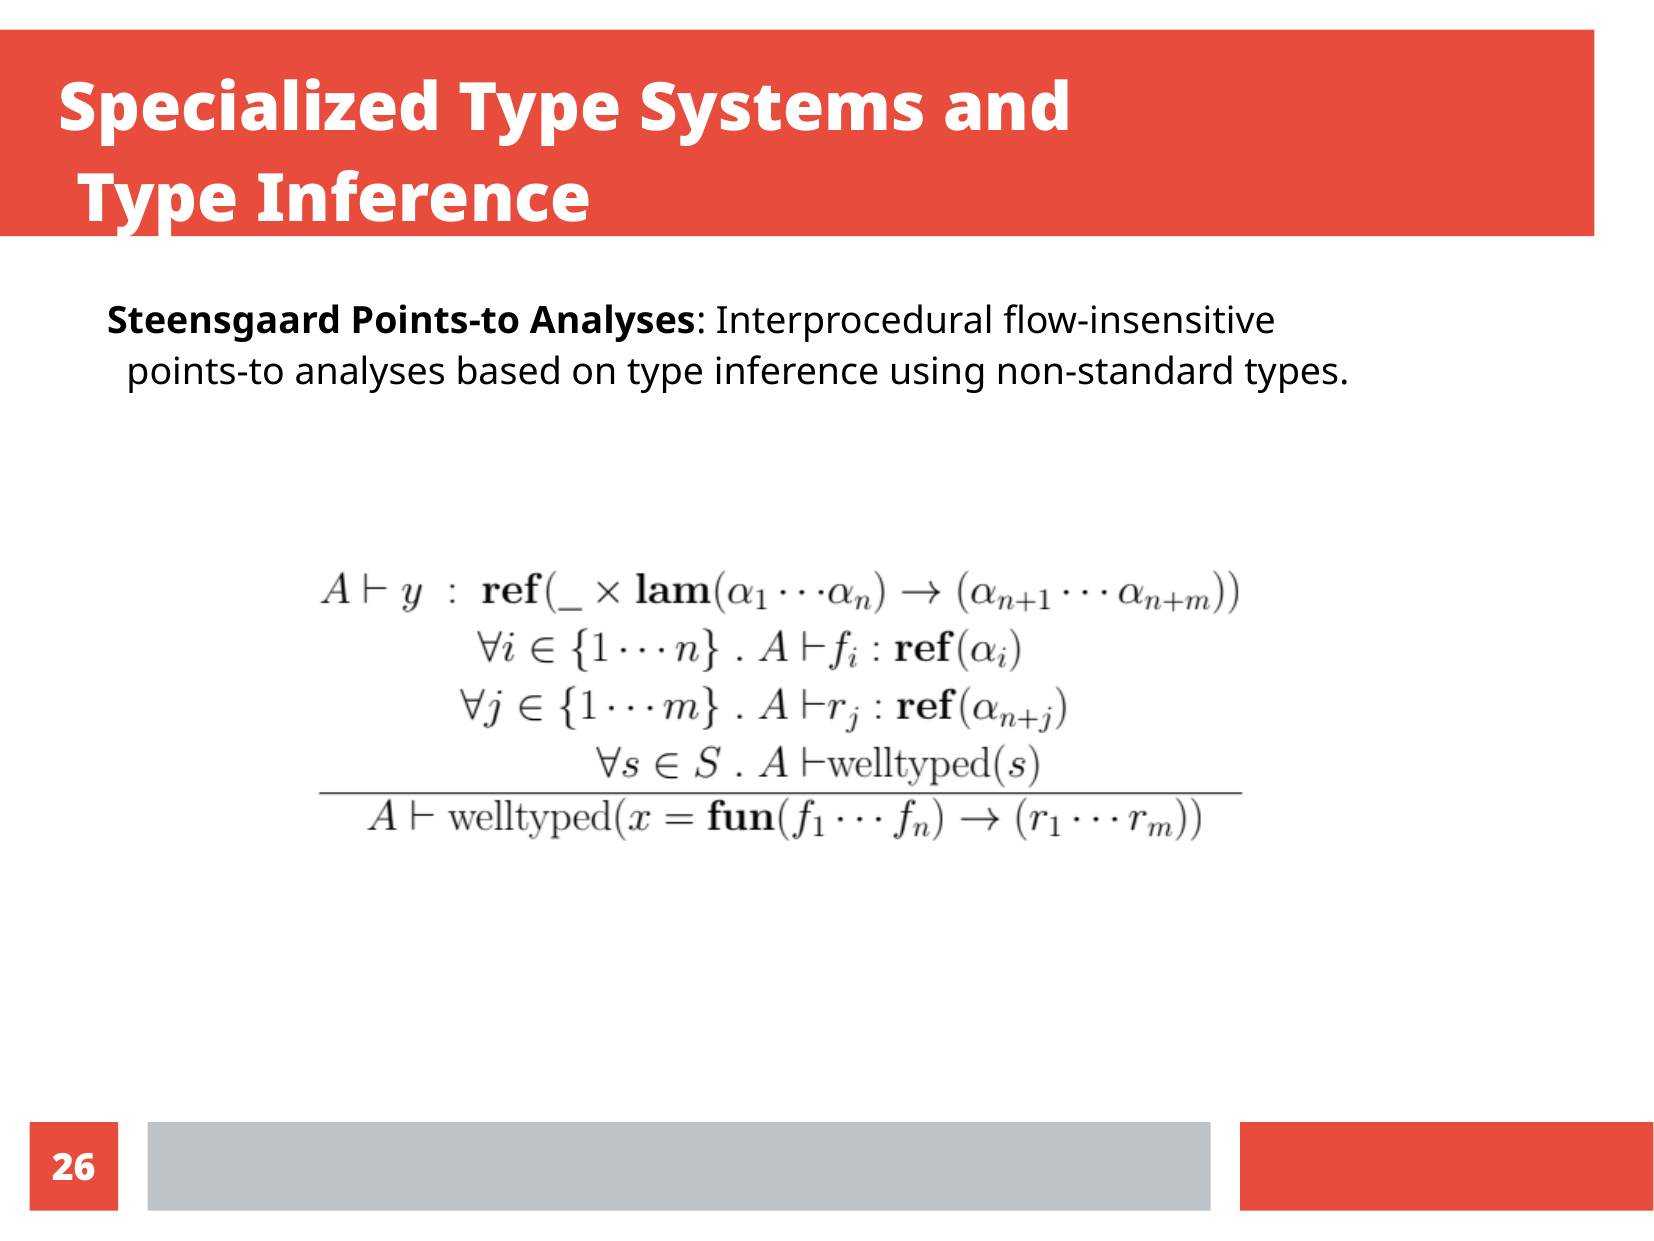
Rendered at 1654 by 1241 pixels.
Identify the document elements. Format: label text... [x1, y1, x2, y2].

picture [309, 561, 1254, 852]
text_box Steensgaard Points-to Analyses: Interprocedural flow-insensitive points-to analyses based on type inference using non-standard types. [92, 285, 1479, 1041]
title Specialized Type Systems and Type Inference [59, 59, 1595, 207]
